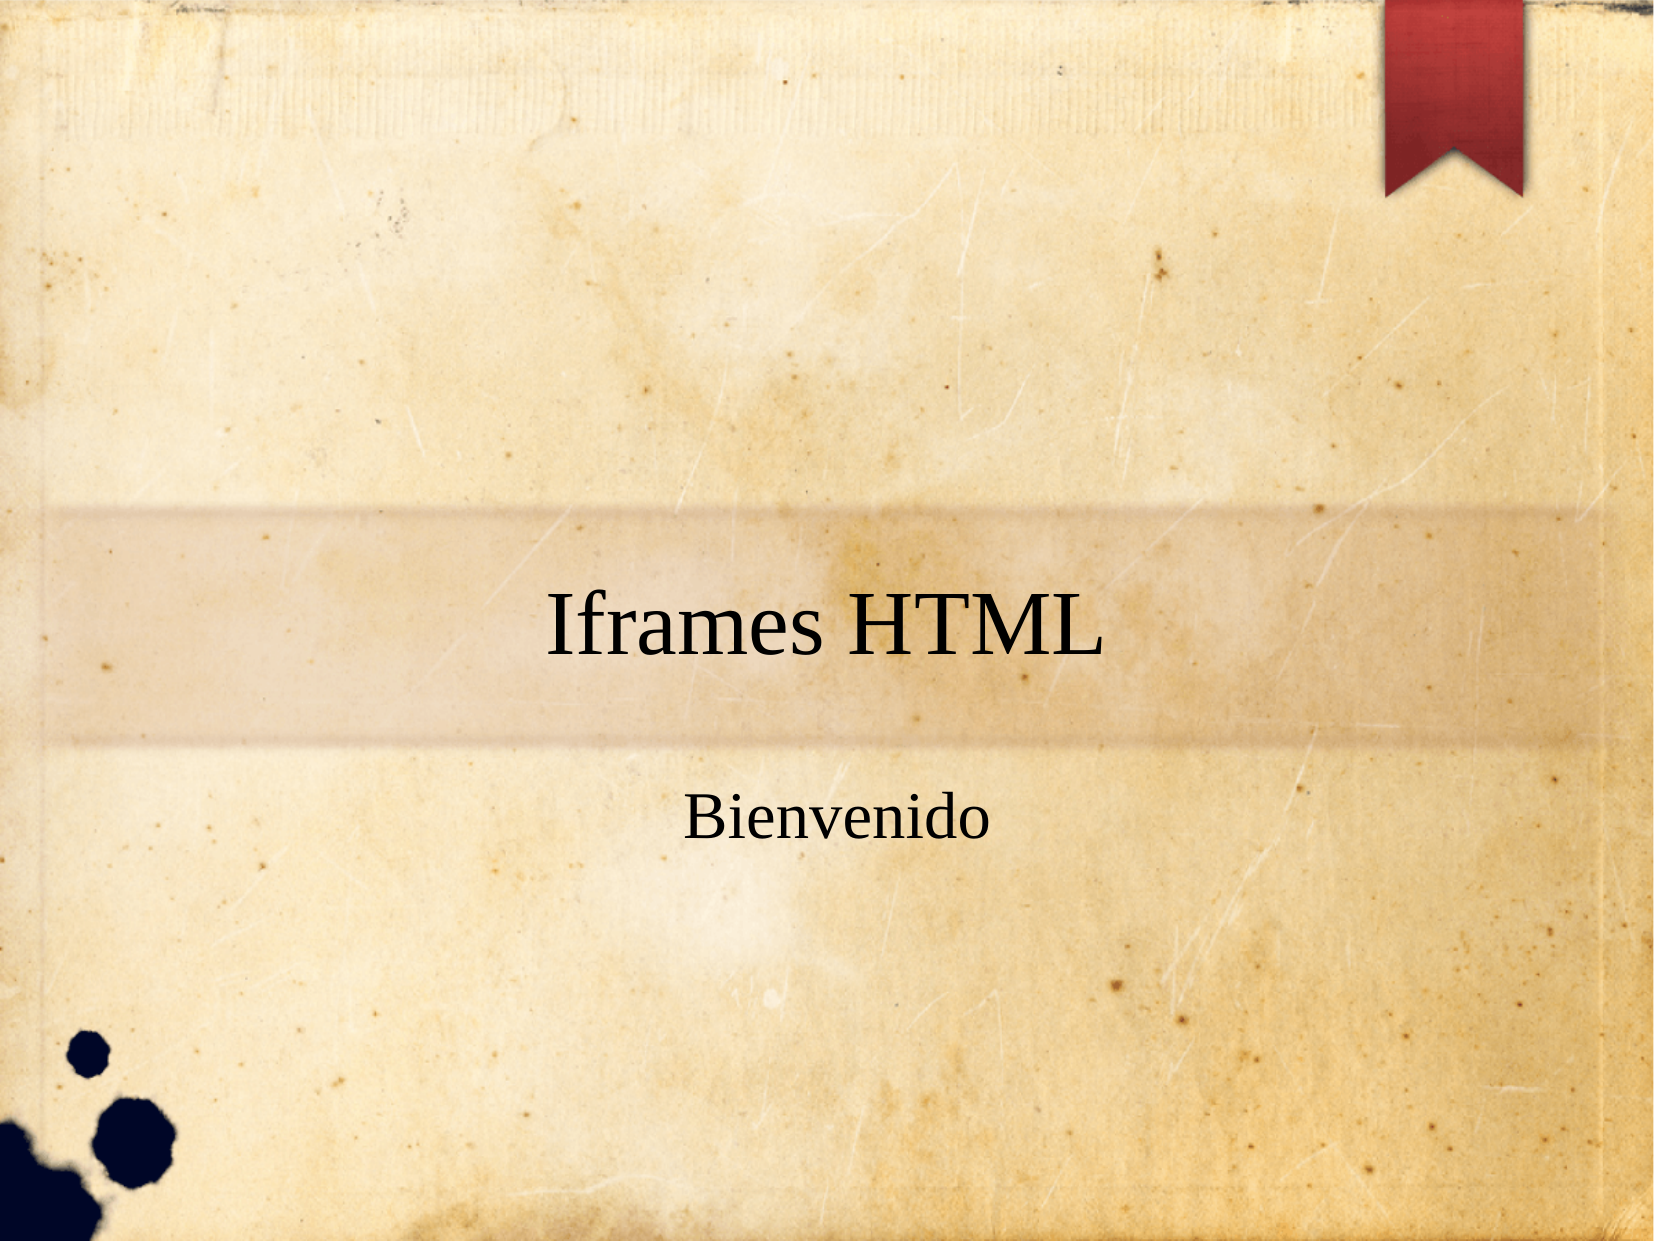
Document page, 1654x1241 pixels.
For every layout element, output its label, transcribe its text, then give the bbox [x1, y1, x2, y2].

picture [0, 0, 1654, 1241]
title Iframes HTML [82, 519, 1571, 727]
list Bienvenido [82, 779, 1538, 1205]
